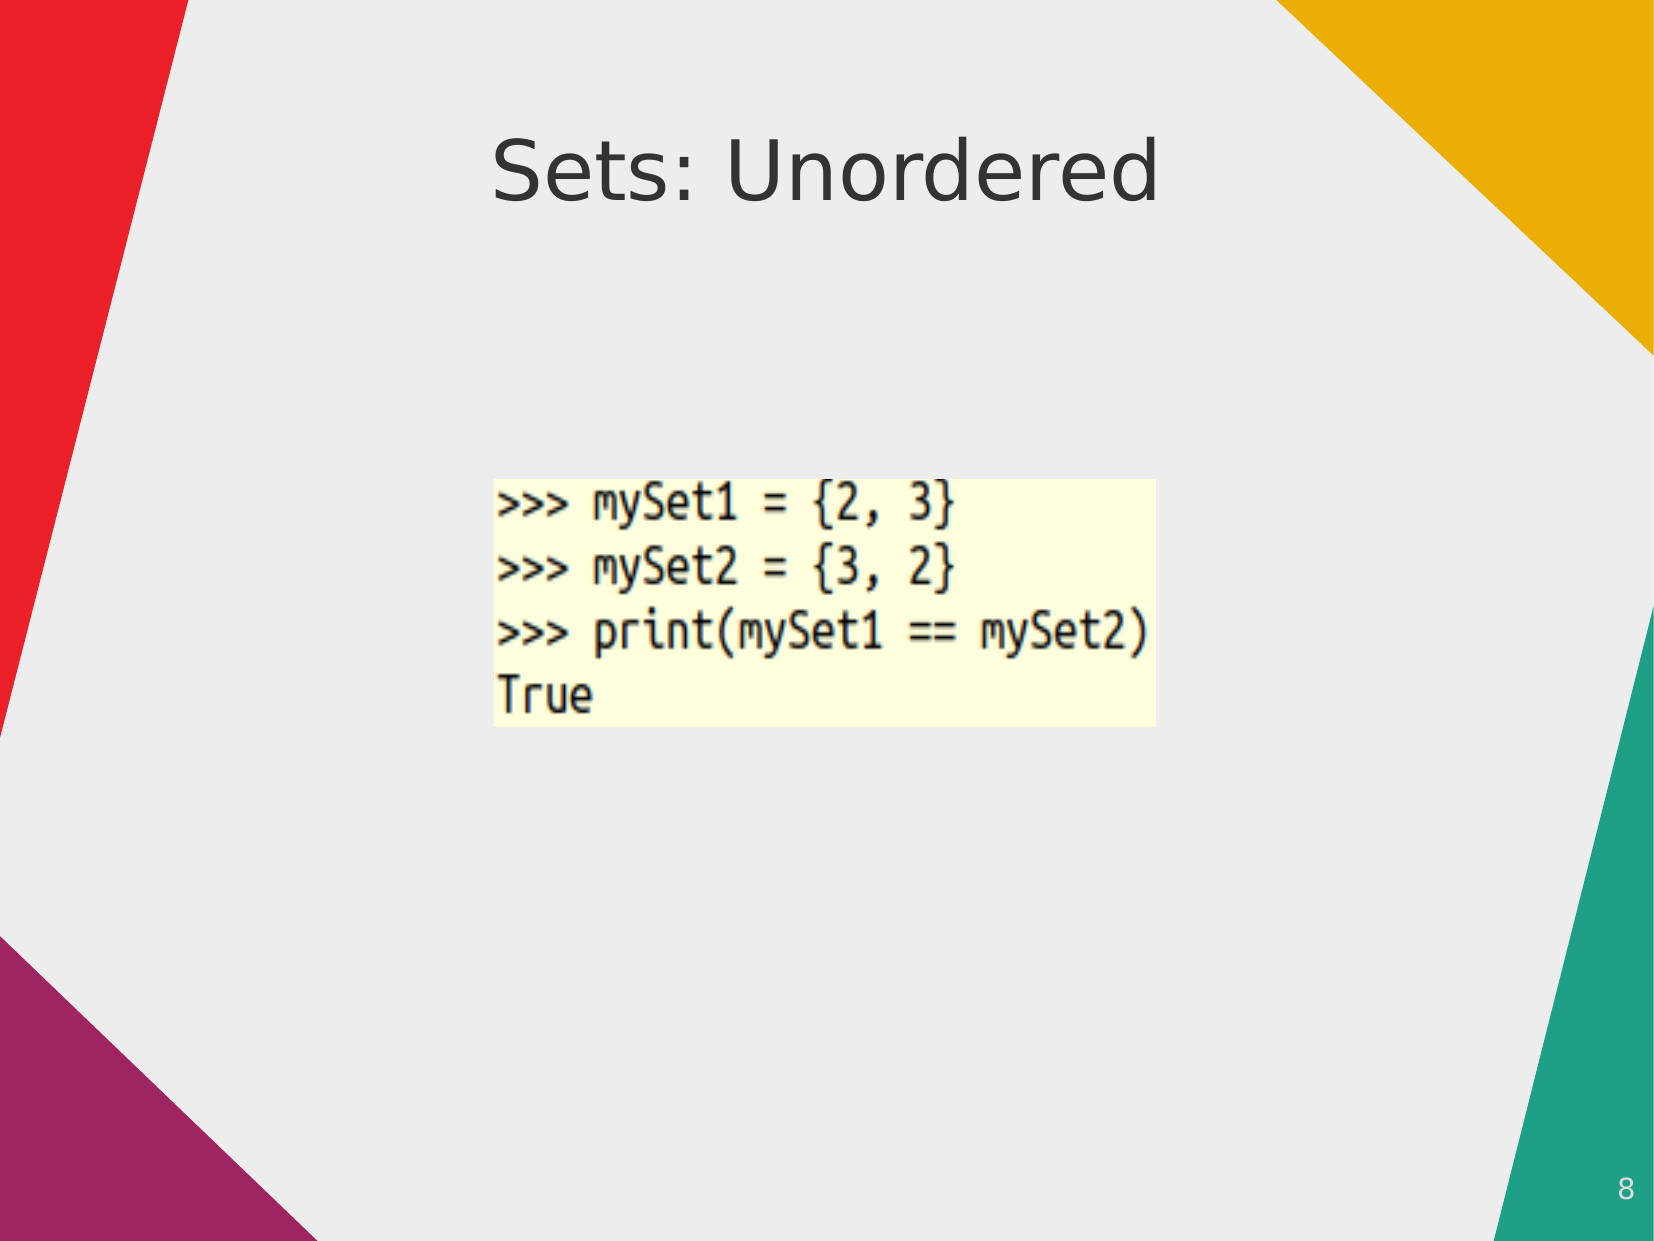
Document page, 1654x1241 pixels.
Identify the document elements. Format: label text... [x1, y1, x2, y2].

title Sets: Unordered [114, 73, 1539, 271]
picture [494, 479, 1156, 727]
